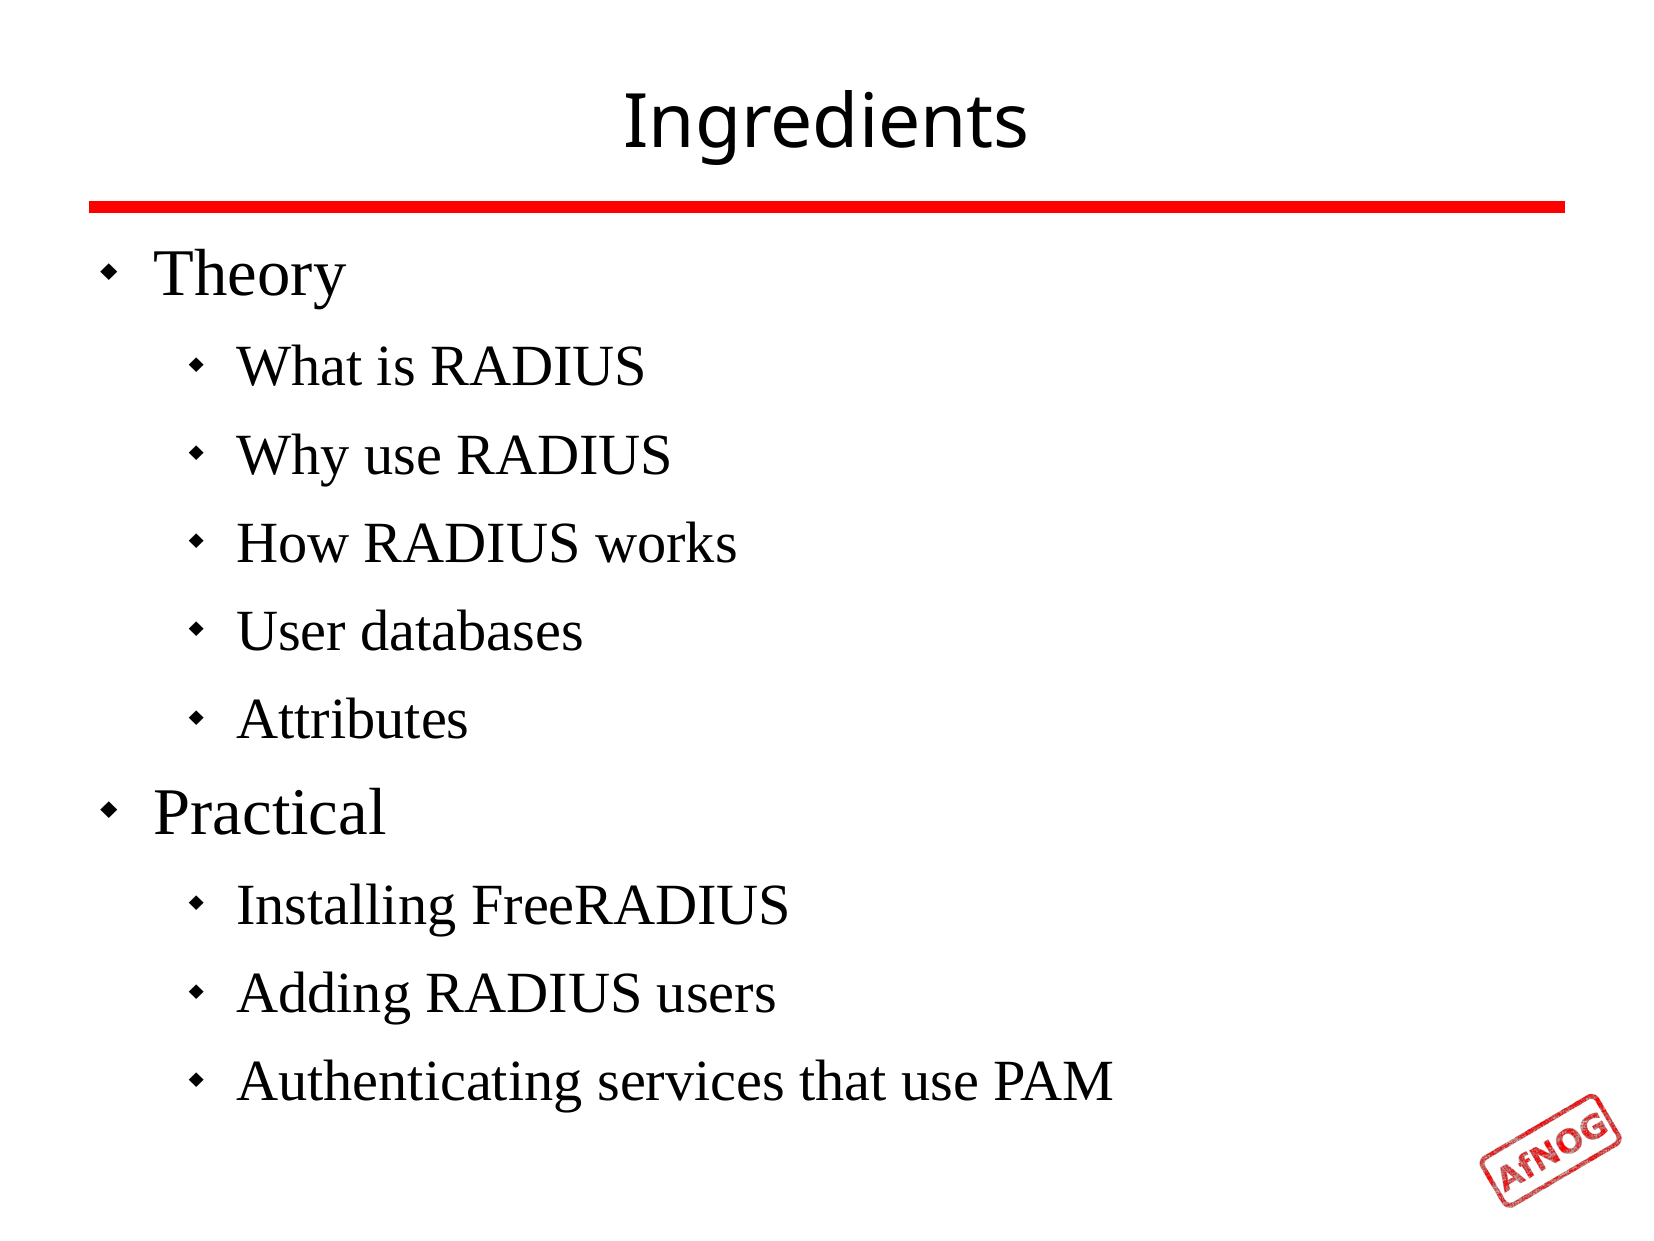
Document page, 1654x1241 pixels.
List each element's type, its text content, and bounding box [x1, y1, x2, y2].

title Ingredients [82, 29, 1571, 207]
picture [1476, 1090, 1625, 1211]
list Theory What is RADIUS Why use RADIUS How RADIUS works User databases Attributes Practical Installing FreeRADIUS Adding RADIUS users Authenticating services that use PAM [82, 236, 1571, 1121]
